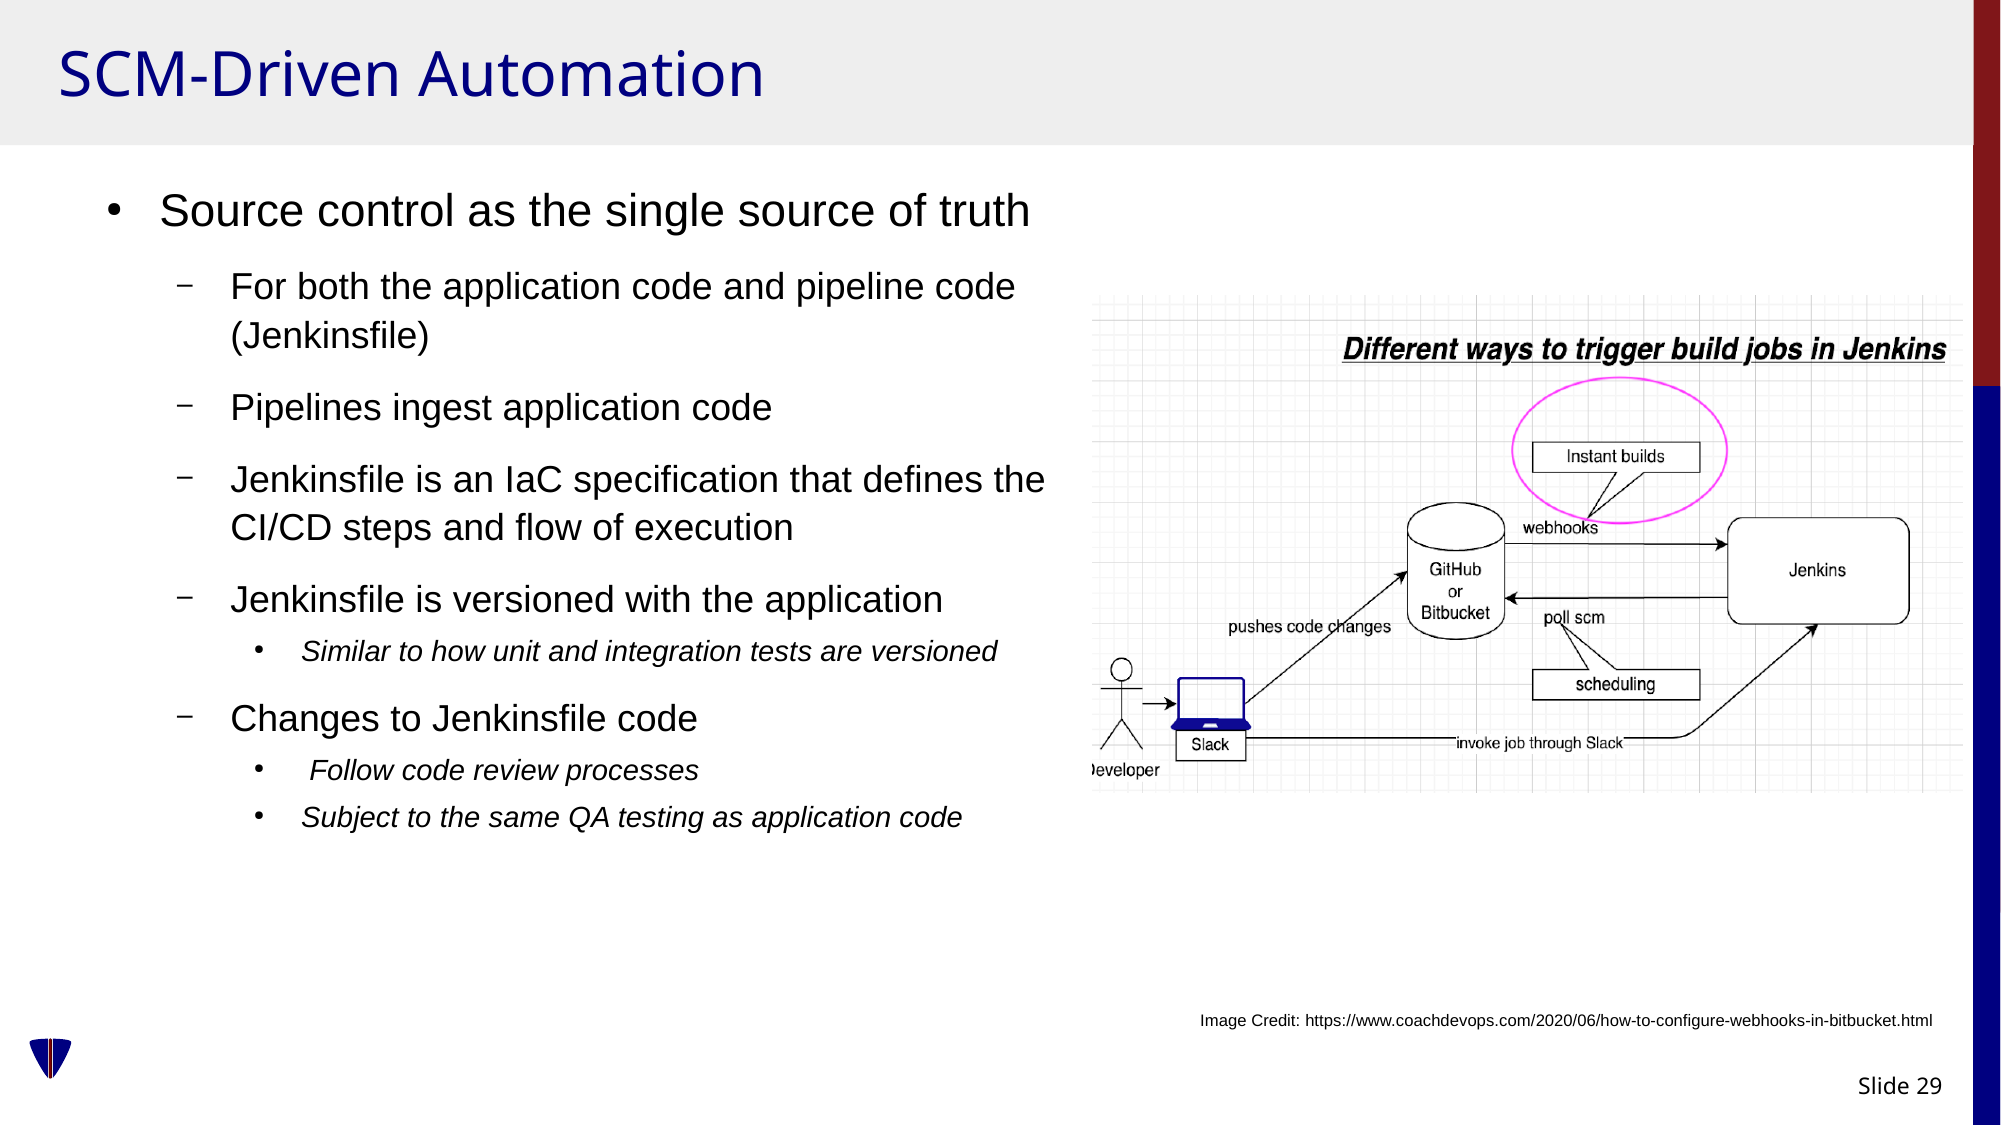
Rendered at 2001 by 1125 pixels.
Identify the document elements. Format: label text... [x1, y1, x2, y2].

list Source control as the single source of truth For both the application code and pipeline code (Jenkinsfile) Pipelines ingest application code Jenkinsfile is an IaC specification that defines the CI/CD steps and flow of execution Jenkinsfile is versioned with the application Similar to how unit and integration tests are versioned Changes to Jenkinsfile code Follow code review processes Subject to the same QA testing as application code [88, 177, 1123, 1034]
title SCM-Driven Automation [0, 0, 1974, 146]
text_box Image Credit: https://www.coachdevops.com/2020/06/how-to-configure-webhooks-in-bitbucket.html [1122, 1003, 1949, 1063]
picture [1092, 295, 1963, 793]
